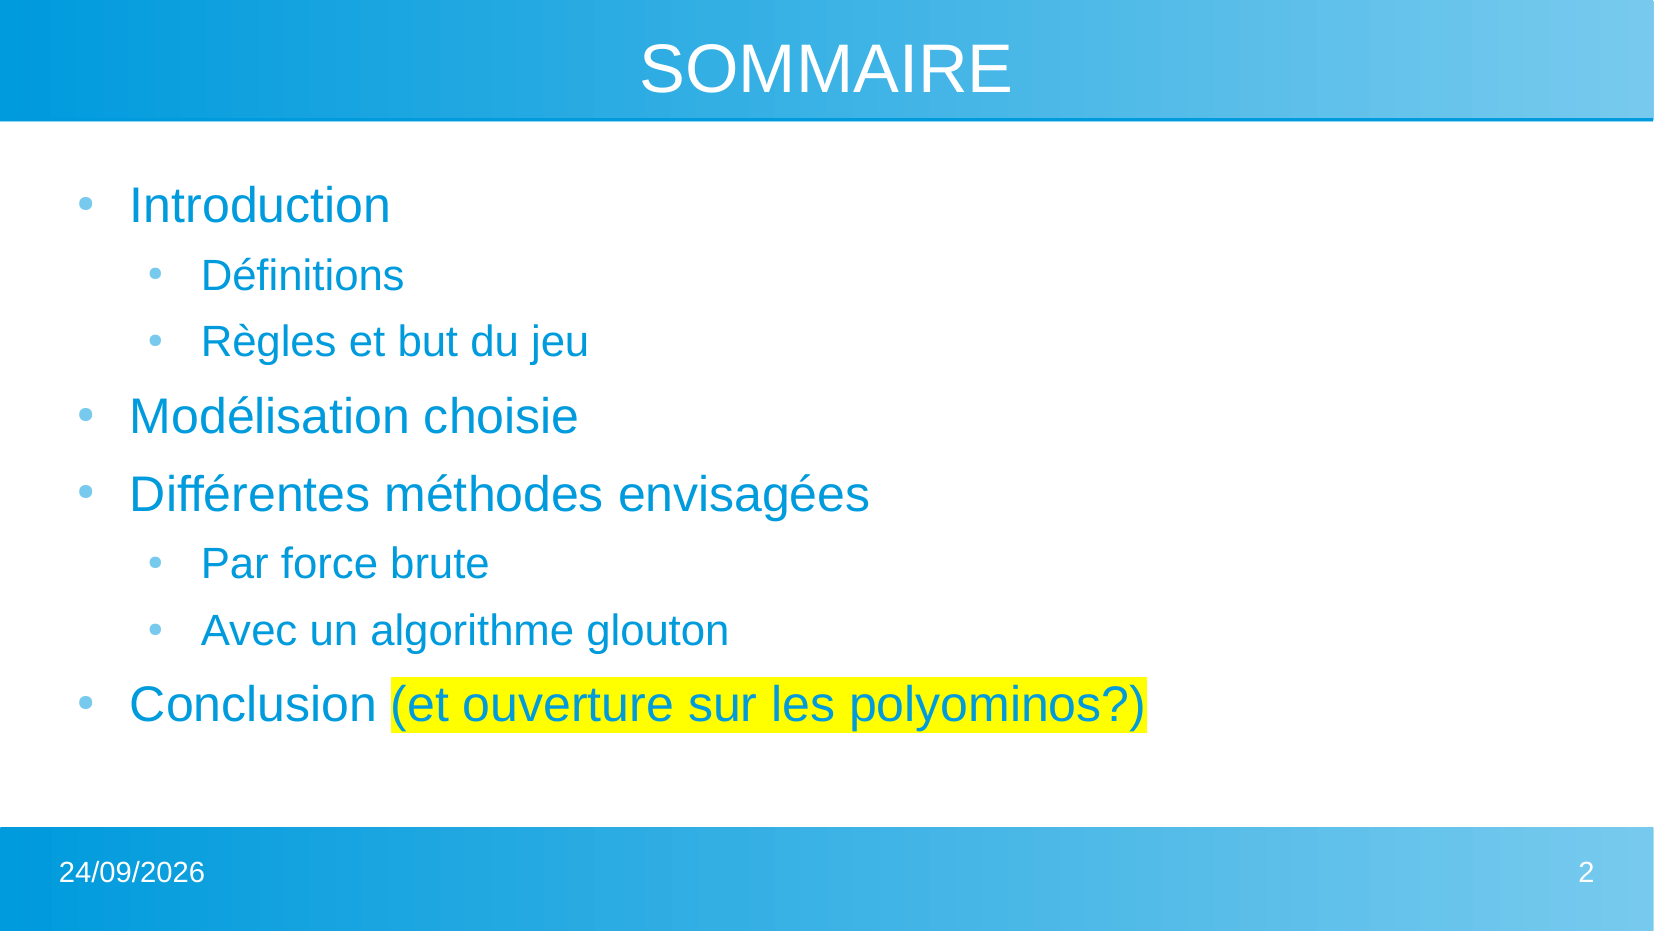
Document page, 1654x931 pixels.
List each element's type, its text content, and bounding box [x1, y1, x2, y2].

title SOMMAIRE [59, 29, 1595, 108]
list Introduction Définitions Règles et but du jeu Modélisation choisie Différentes méthodes envisagées Par force brute Avec un algorithme glouton Conclusion (et ouverture sur les polyominos?) [59, 177, 1595, 768]
